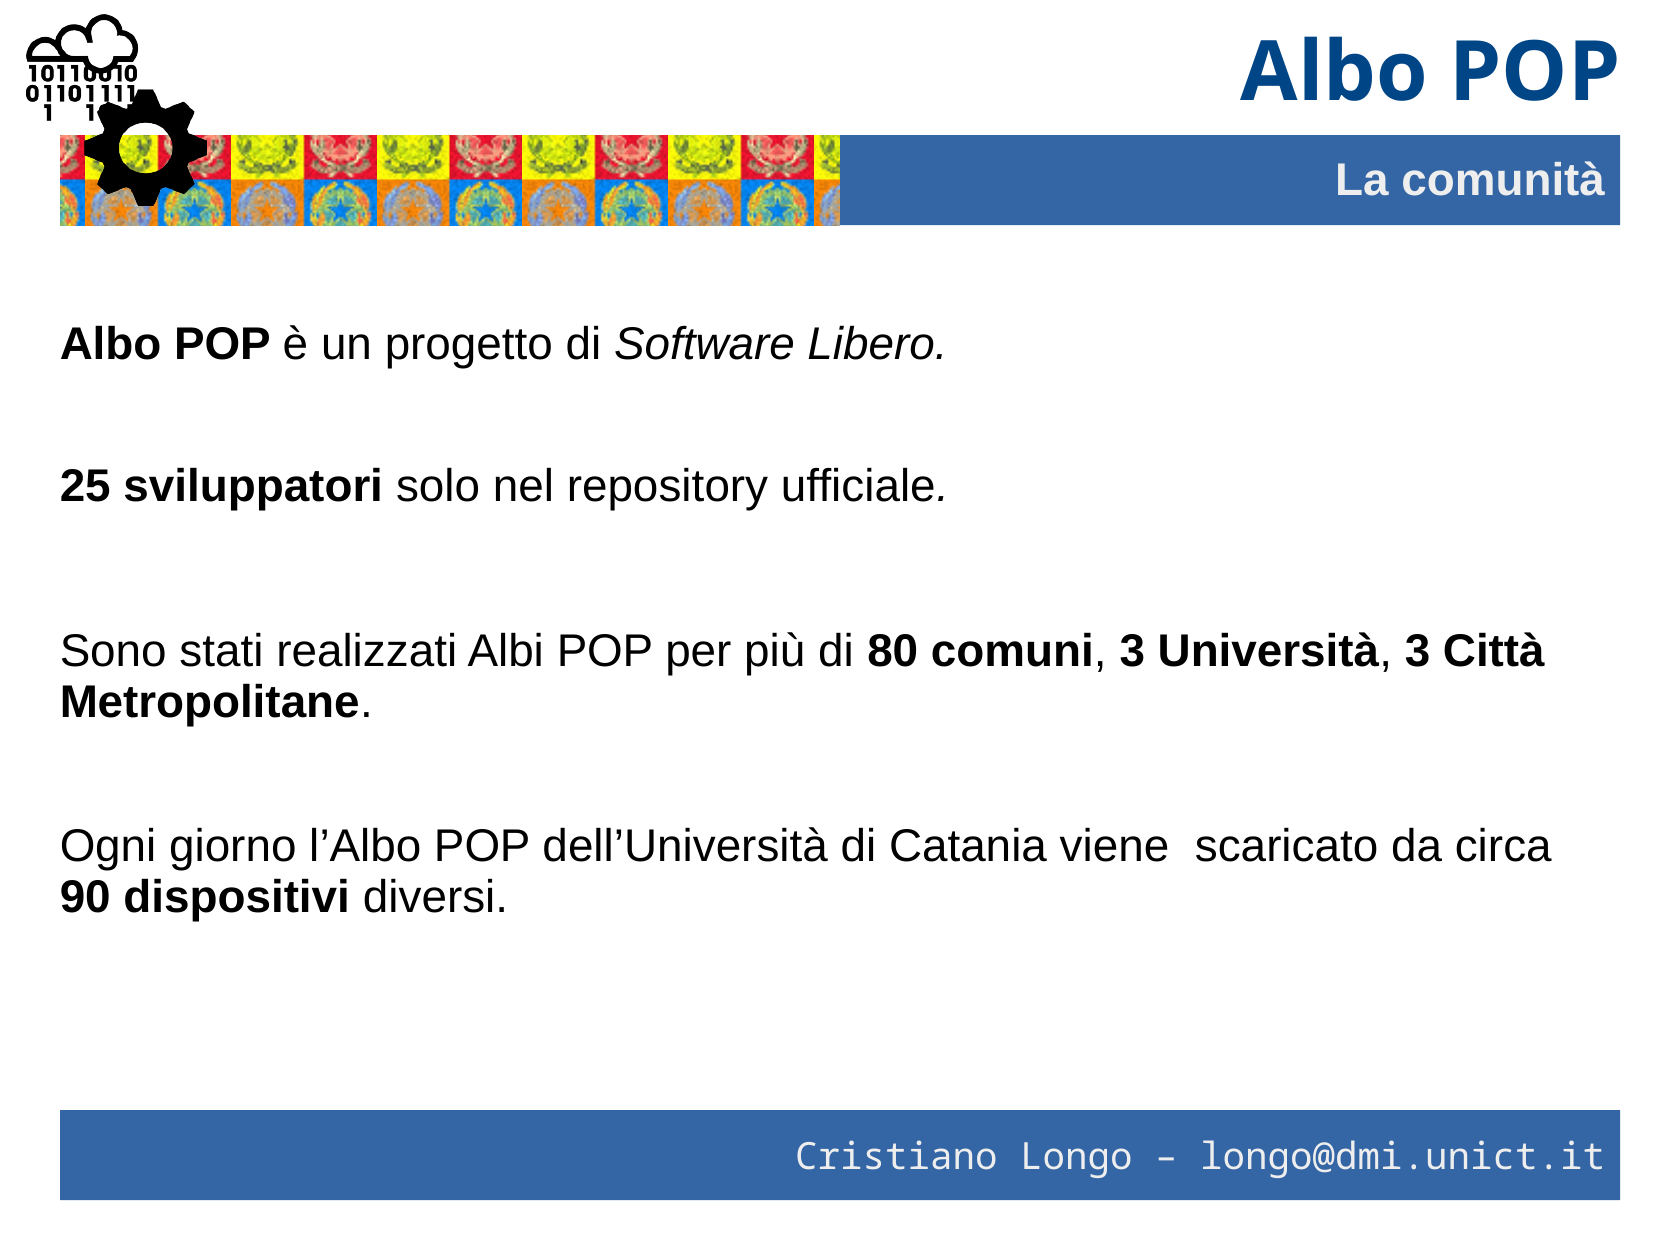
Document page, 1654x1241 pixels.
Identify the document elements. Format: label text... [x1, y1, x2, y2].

text_box Albo POP è un progetto di Software Libero. [45, 310, 1576, 428]
text_box Sono stati realizzati Albi POP per più di 80 comuni, 3 Università, 3 Città Metropolitane. [45, 617, 1576, 736]
picture [26, 14, 207, 206]
text_box Albo POP [982, 4, 1636, 124]
text_box Cristiano Longo – longo@dmi.unict.it [60, 1110, 1621, 1201]
text_box 25 sviluppatori solo nel repository ufficiale. [45, 452, 1576, 571]
text_box La comunità [840, 135, 1621, 226]
text_box [60, 135, 840, 226]
text_box Ogni giorno l’Albo POP dell’Università di Catania viene scaricato da circa 90 dispositivi diversi. [45, 812, 1576, 931]
